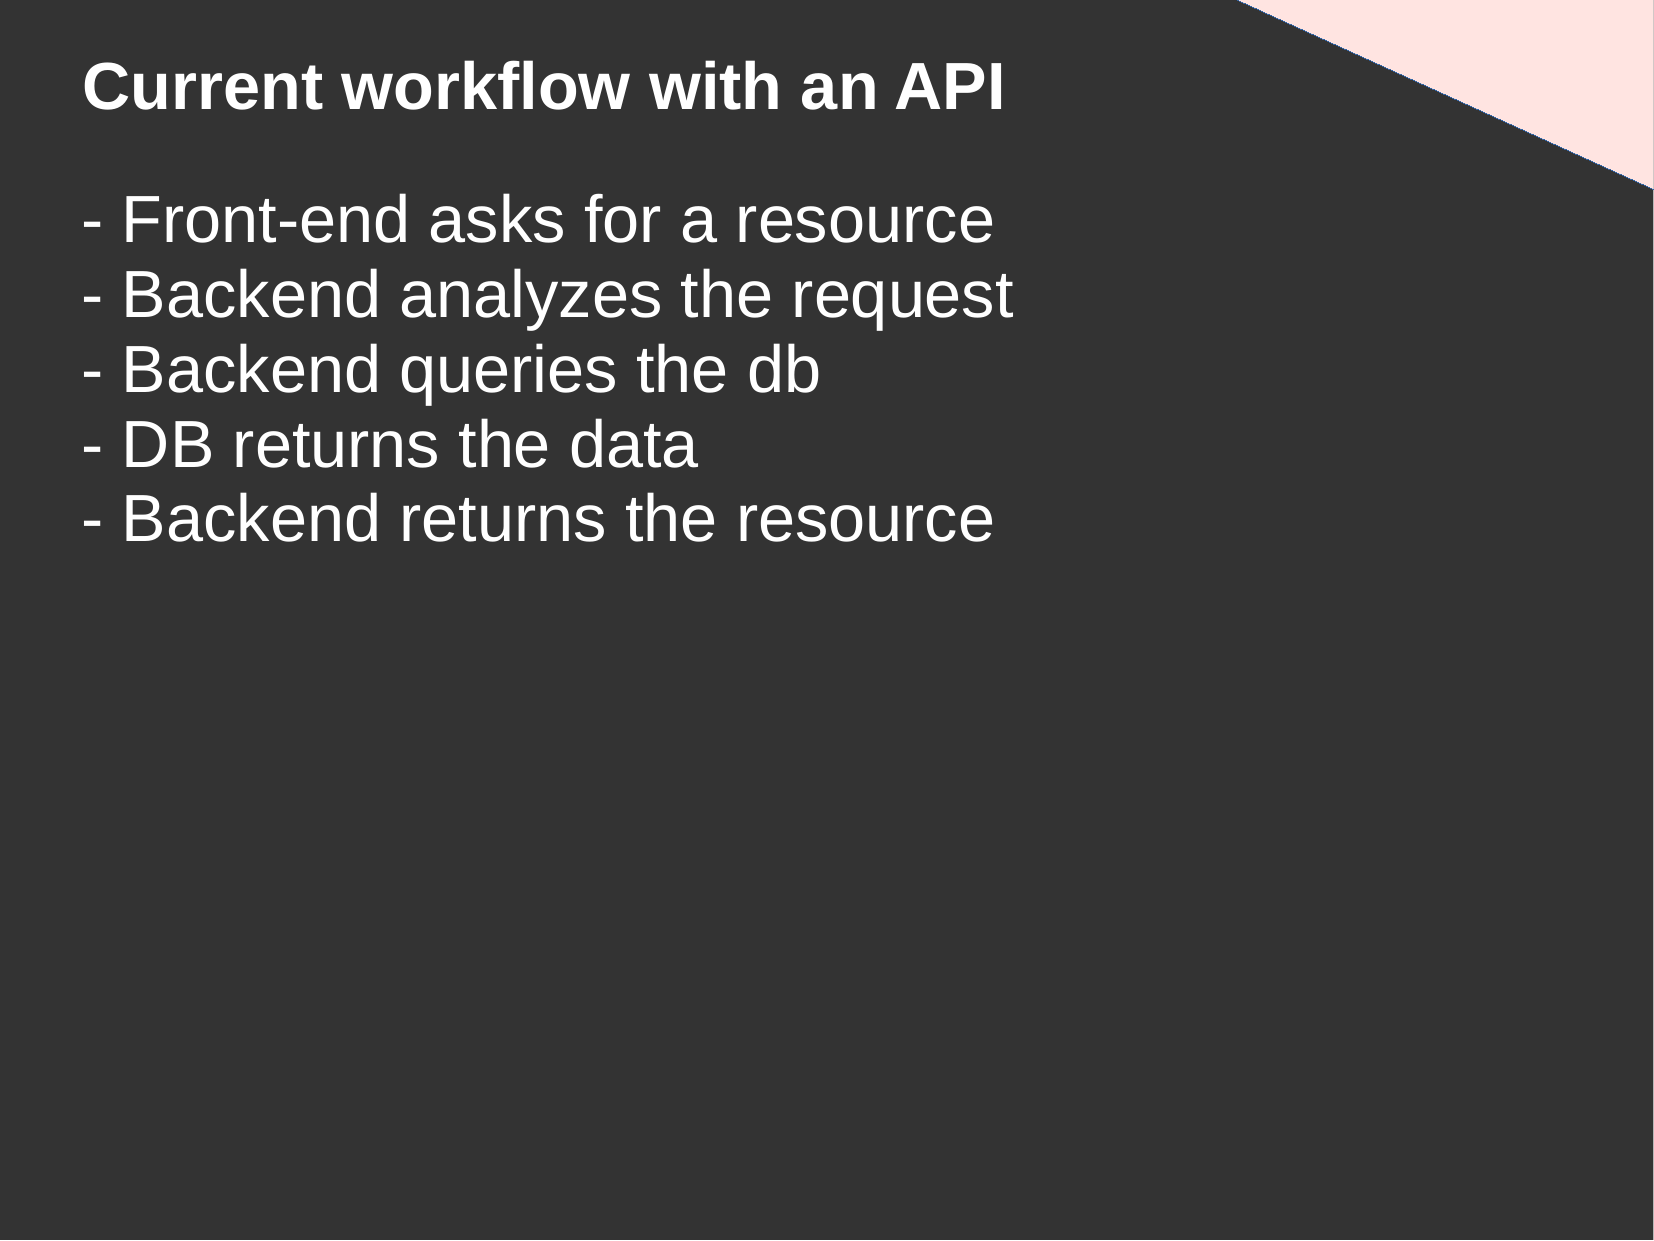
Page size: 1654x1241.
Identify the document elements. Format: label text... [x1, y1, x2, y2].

title Current workflow with an API [82, 49, 1569, 152]
title - Front-end asks for a resource - Backend analyzes the request - Backend queries the db - DB returns the data - Backend returns the resource [81, 182, 1621, 835]
text_box [1237, 0, 1654, 190]
